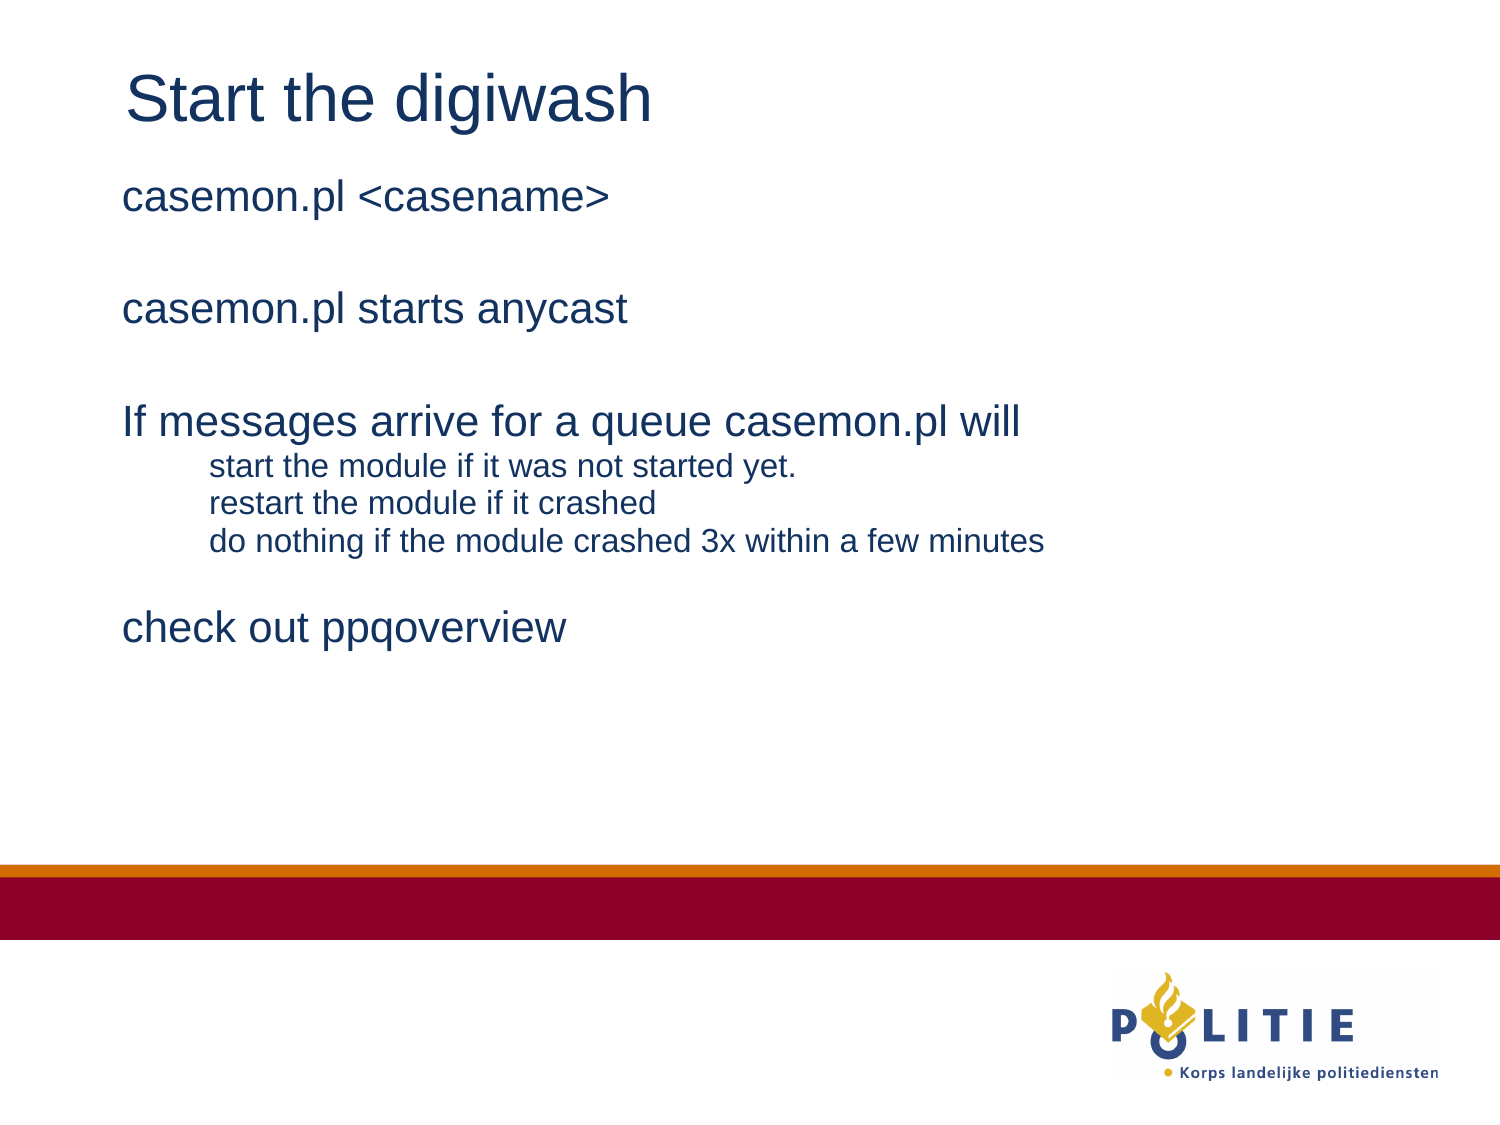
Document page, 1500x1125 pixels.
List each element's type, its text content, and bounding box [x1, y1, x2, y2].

list casemon.pl <casename> casemon.pl starts anycast If messages arrive for a queue casemon.pl will start the module if it was not started yet. restart the module if it crashed do nothing if the module crashed 3x within a few minutes check out ppqoverview [121, 174, 1351, 826]
picture [1112, 966, 1438, 1081]
title Start the digiwash [124, 44, 1350, 158]
